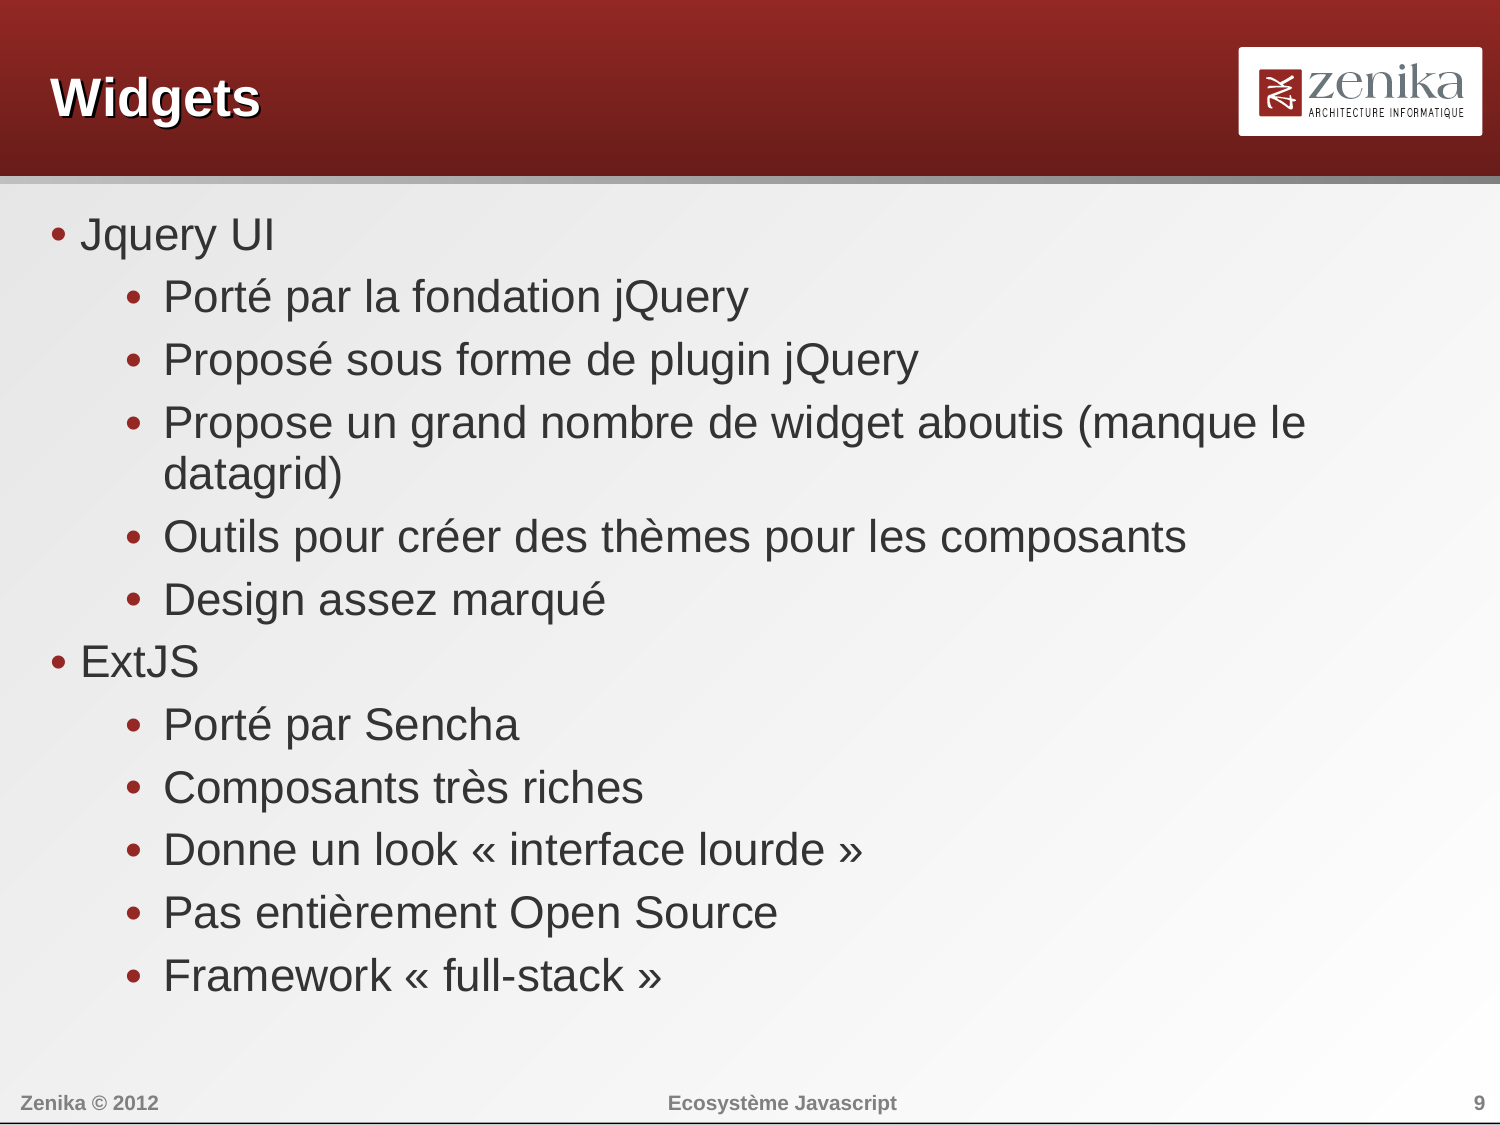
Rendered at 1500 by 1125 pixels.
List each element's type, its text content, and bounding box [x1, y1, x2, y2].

title Widgets [50, 3, 1206, 192]
list Jquery UI Porté par la fondation jQuery Proposé sous forme de plugin jQuery Propose un grand nombre de widget aboutis (manque le datagrid) Outils pour créer des thèmes pour les composants Design assez marqué ExtJS Porté par Sencha Composants très riches Donne un look « interface lourde » Pas entièrement Open Source Framework « full-stack » [50, 208, 1435, 1002]
picture [1257, 58, 1464, 125]
